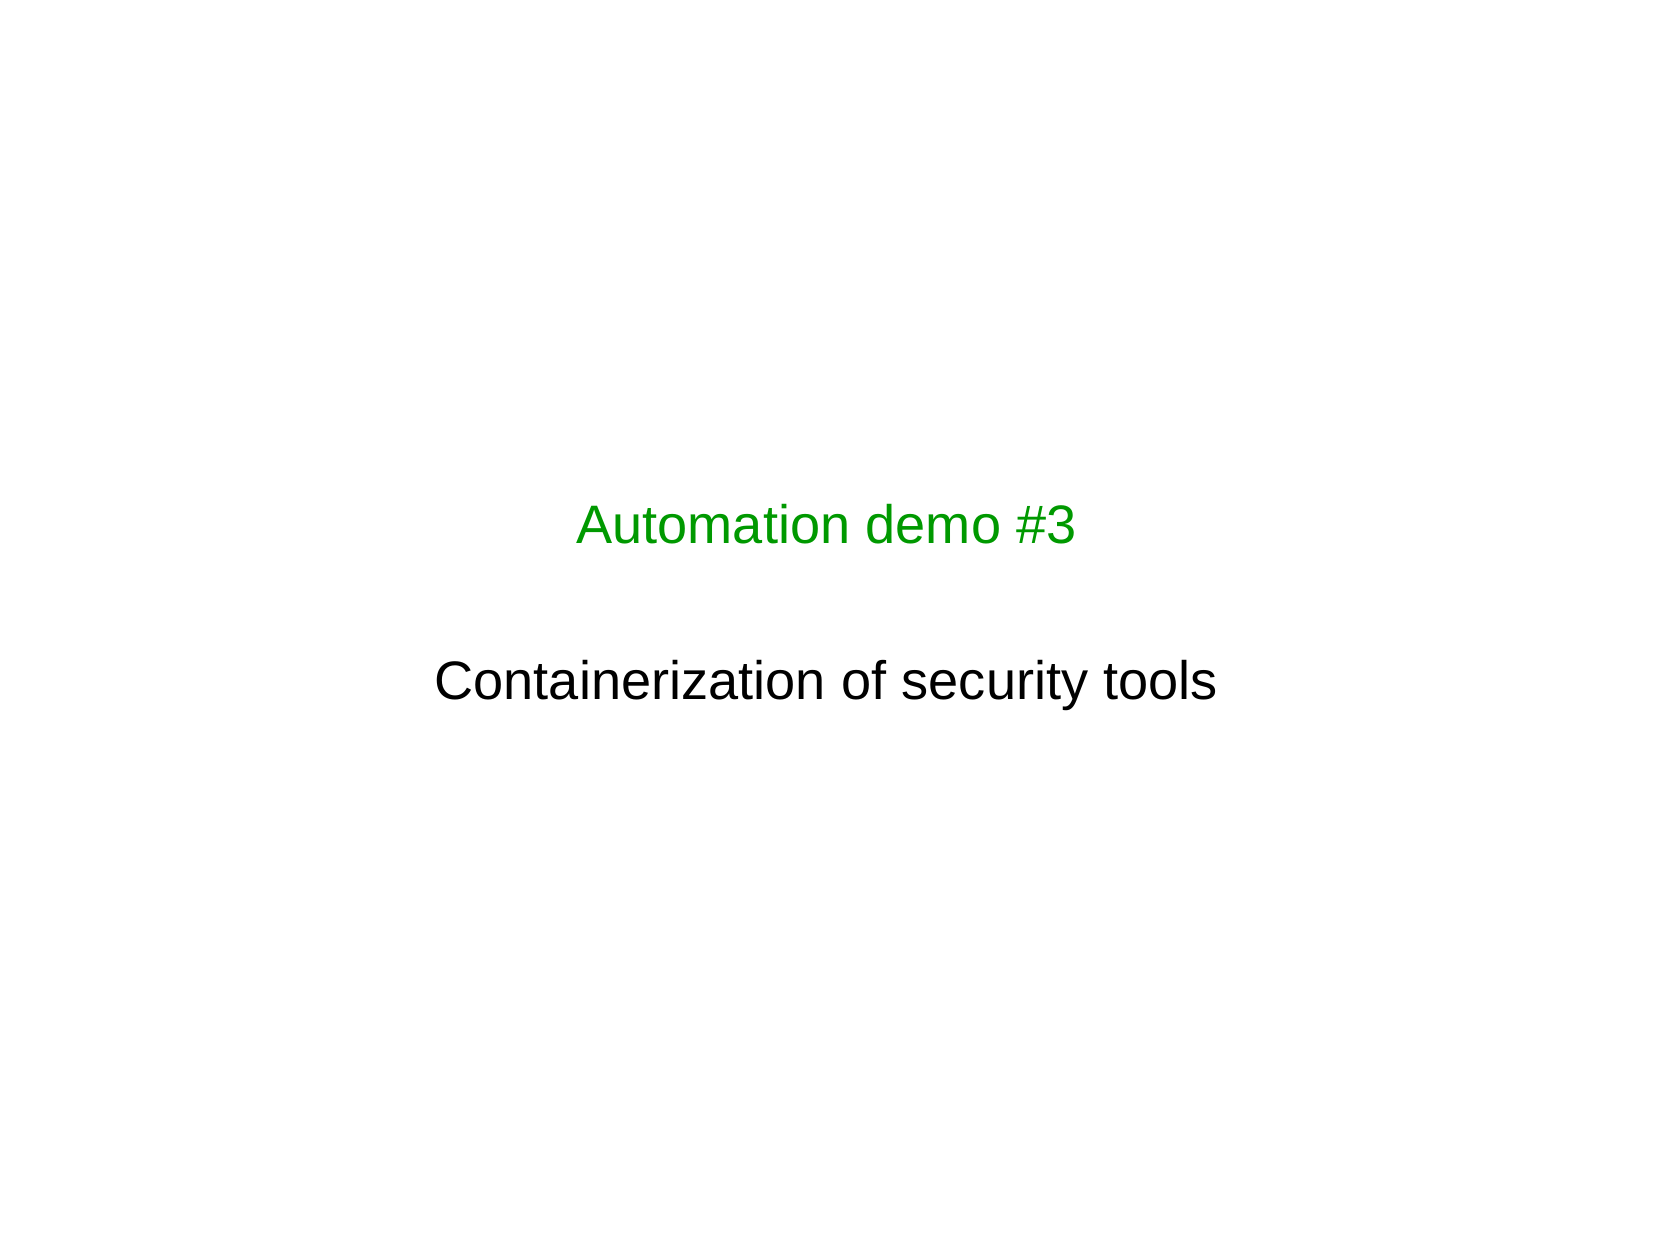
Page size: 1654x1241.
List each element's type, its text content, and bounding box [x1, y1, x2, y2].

text_box Automation demo #3 Containerization of security tools [419, 486, 1234, 754]
